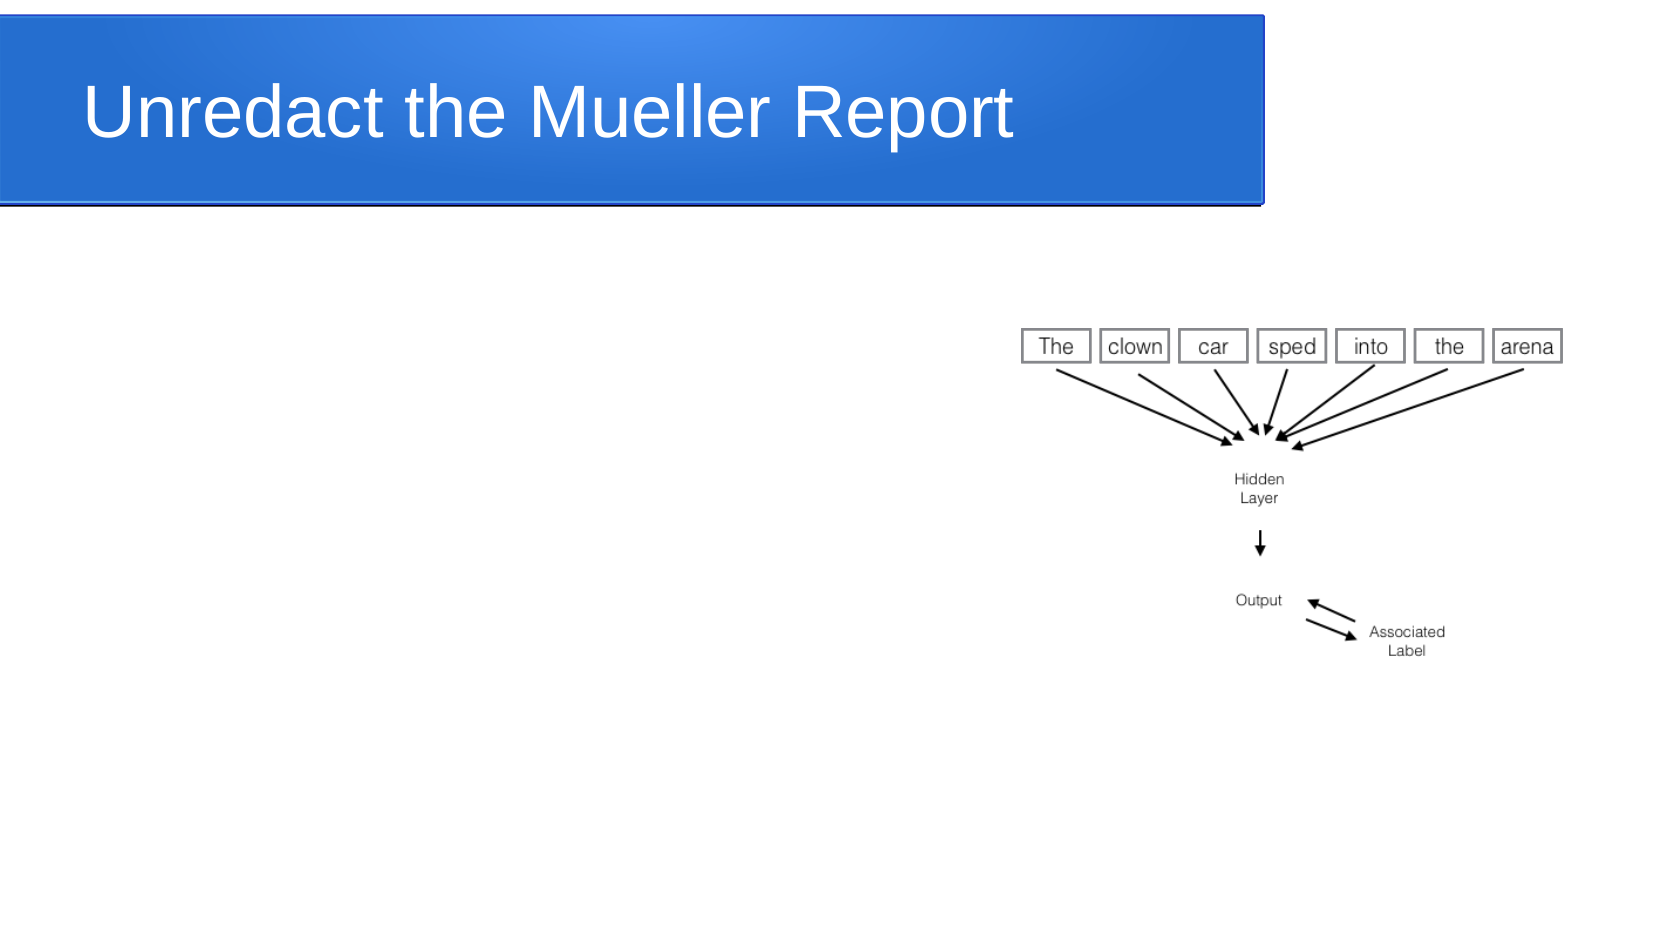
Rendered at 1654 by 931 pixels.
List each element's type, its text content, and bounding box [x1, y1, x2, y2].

picture [1020, 327, 1564, 691]
title Unredact the Mueller Report [82, 35, 1235, 189]
